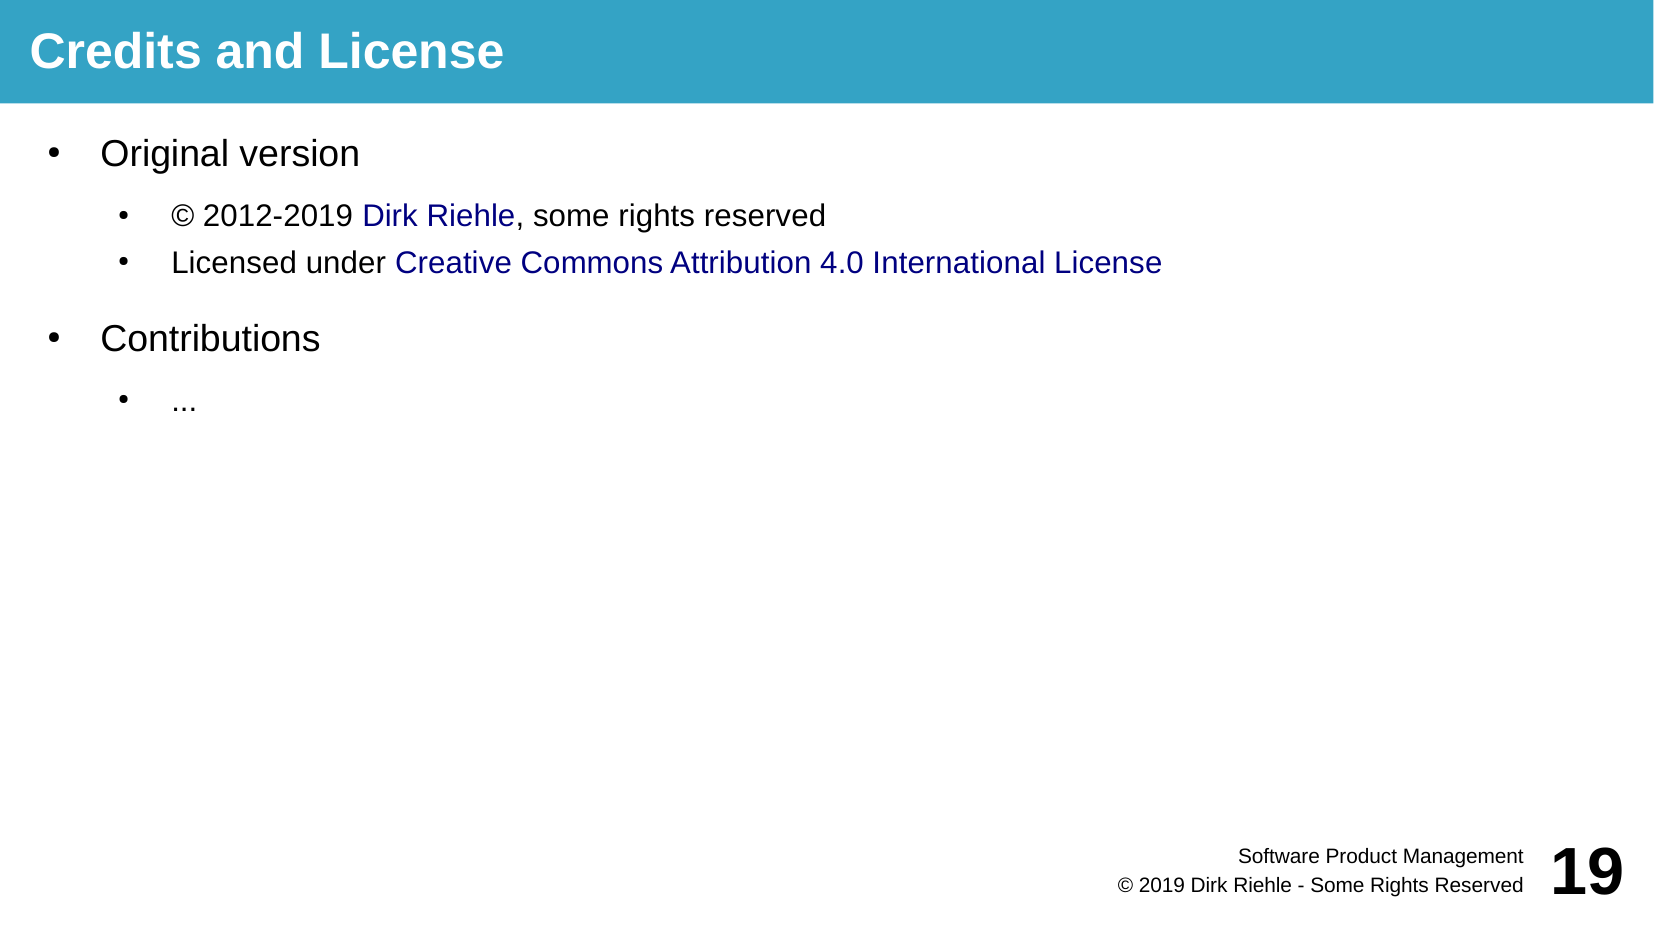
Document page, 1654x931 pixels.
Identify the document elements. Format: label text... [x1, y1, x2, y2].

title Credits and License [0, 0, 1654, 104]
list Original version © 2012-2019 Dirk Riehle, some rights reserved Licensed under Creative Commons Attribution 4.0 International License Contributions ... [29, 132, 1625, 813]
